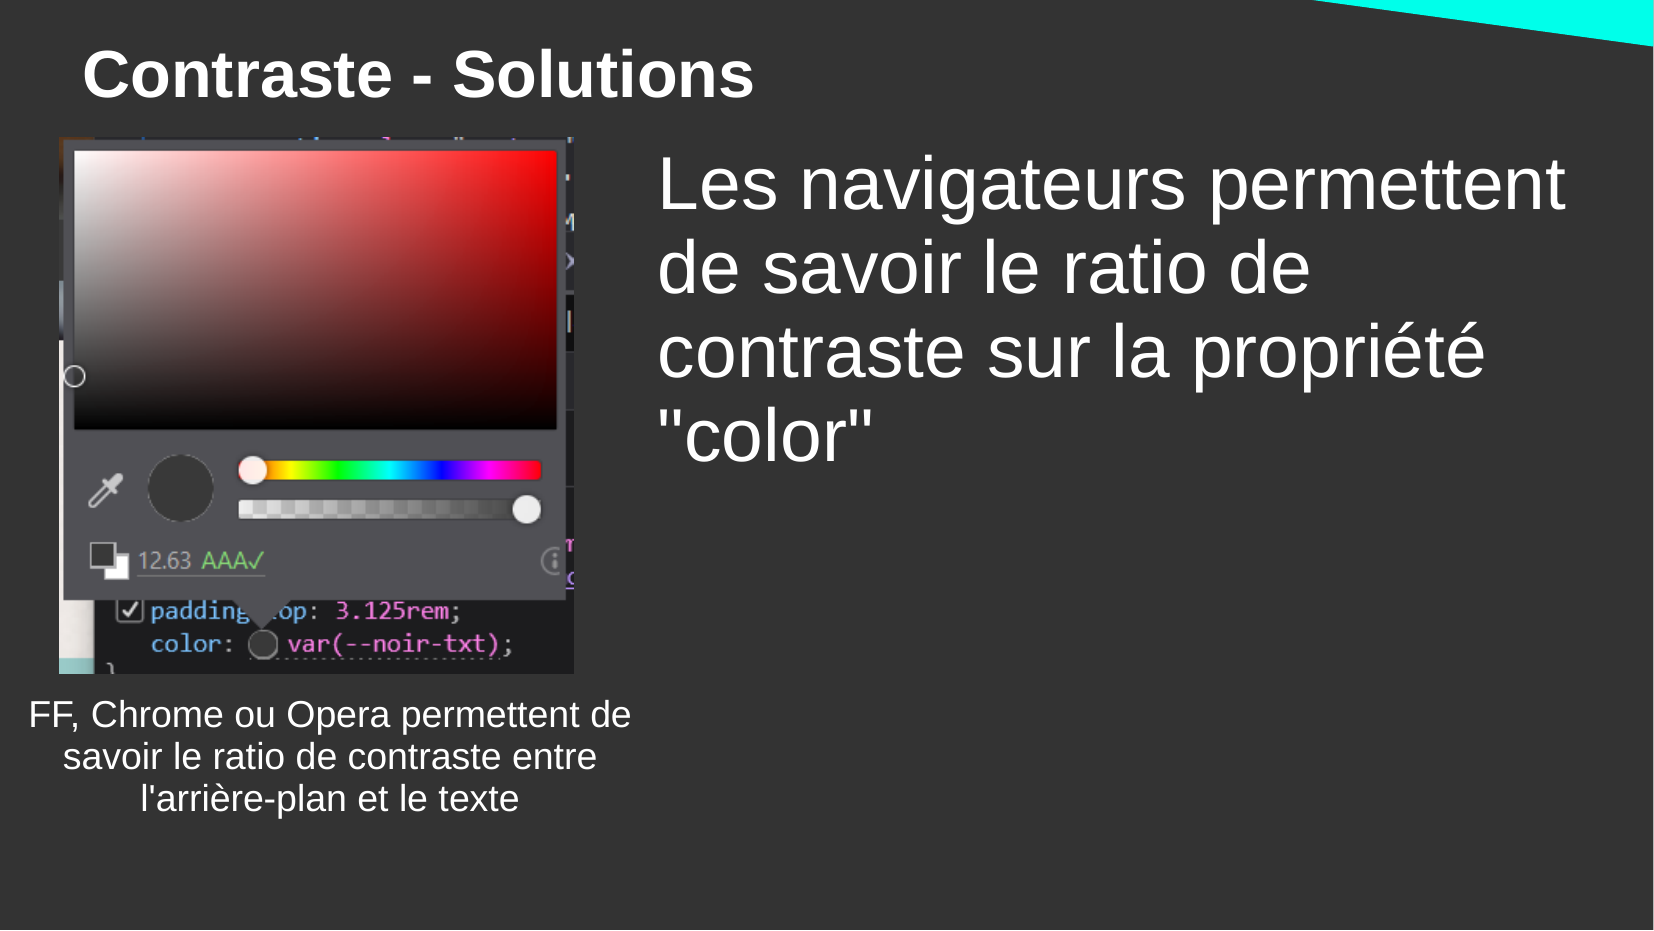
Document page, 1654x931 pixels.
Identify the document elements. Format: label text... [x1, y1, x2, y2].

text_box FF, Chrome ou Opera permettent de savoir le ratio de contraste entre l'arrière-plan et le texte [0, 685, 686, 827]
picture [59, 137, 574, 674]
title Contraste - Solutions [82, 37, 1571, 114]
text_box [1312, 0, 1654, 47]
list Les navigateurs permettent de savoir le ratio de contraste sur la propriété "color" [657, 141, 1595, 485]
